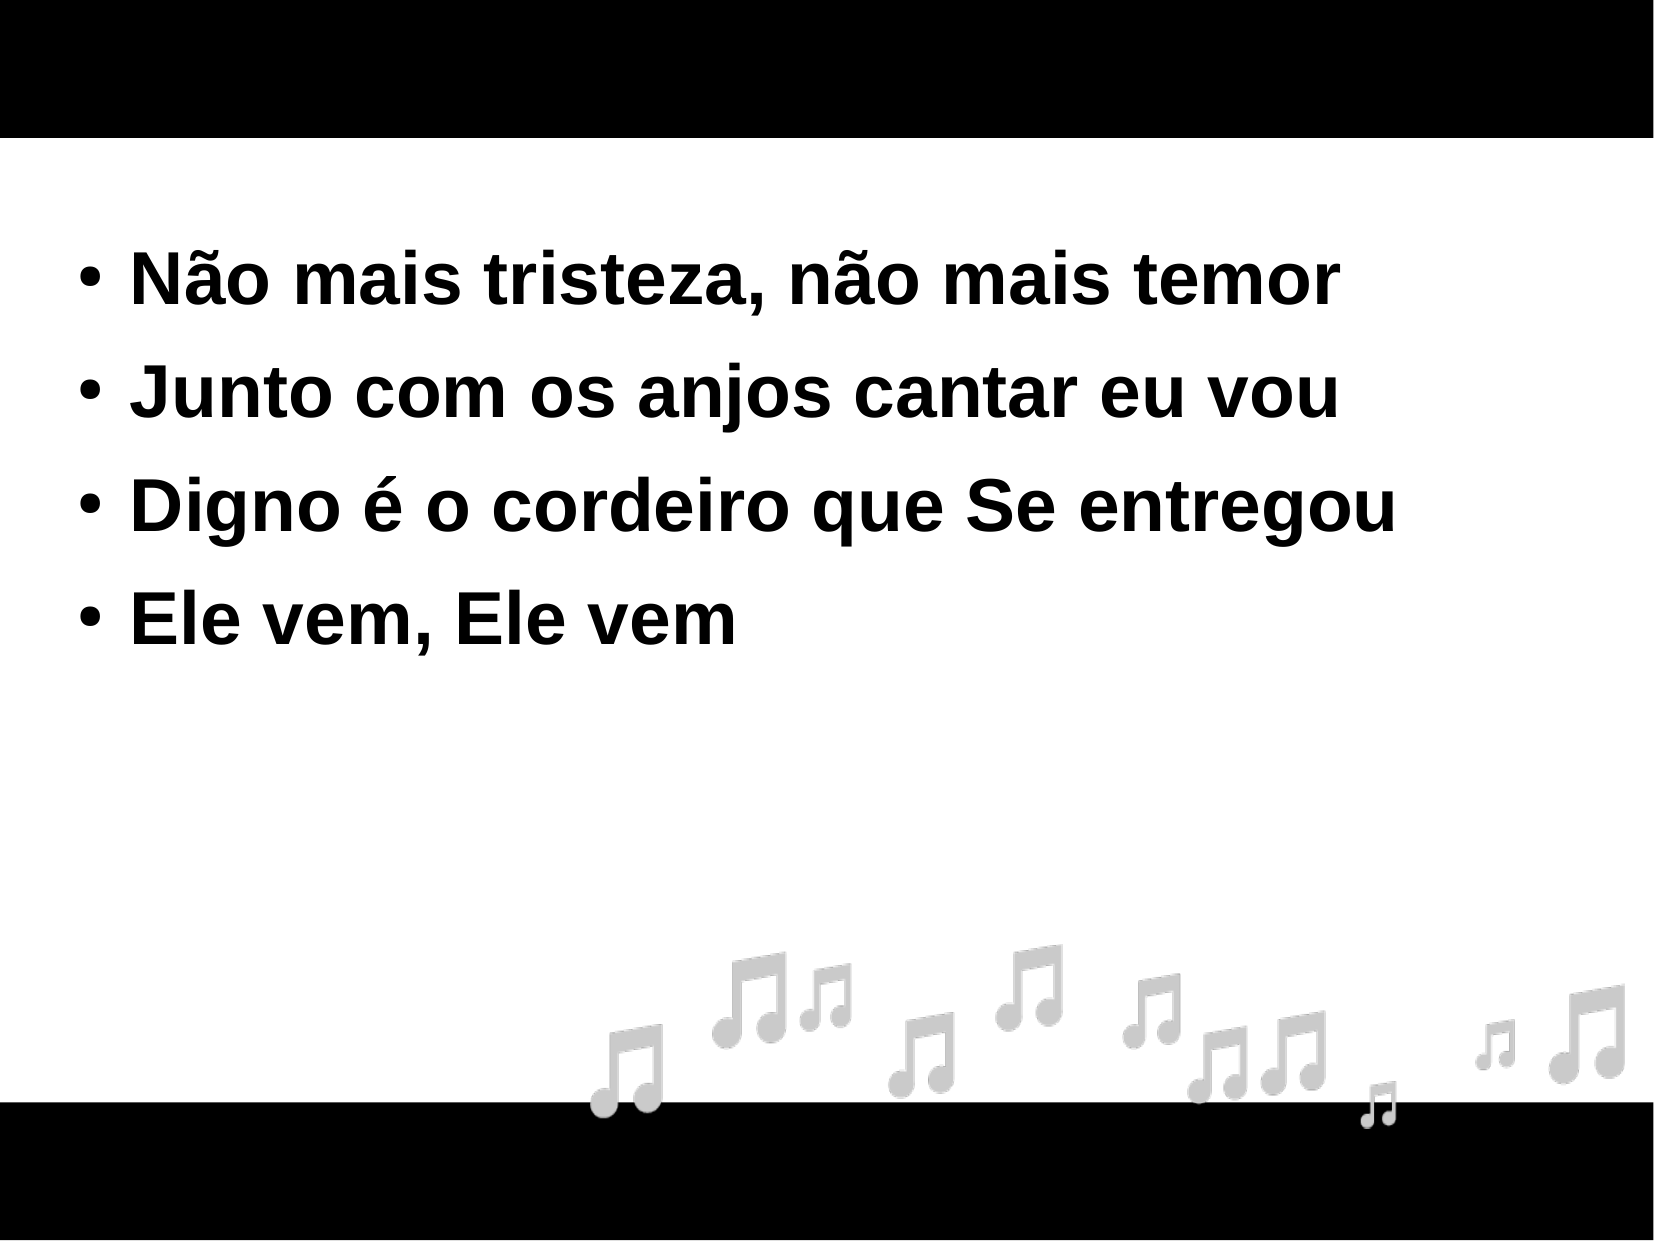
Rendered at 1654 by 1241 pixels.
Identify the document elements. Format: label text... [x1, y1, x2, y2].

list Não mais tristeza, não mais temor Junto com os anjos cantar eu vou Digno é o cordeiro que Se entregou Ele vem, Ele vem [59, 236, 1595, 1024]
